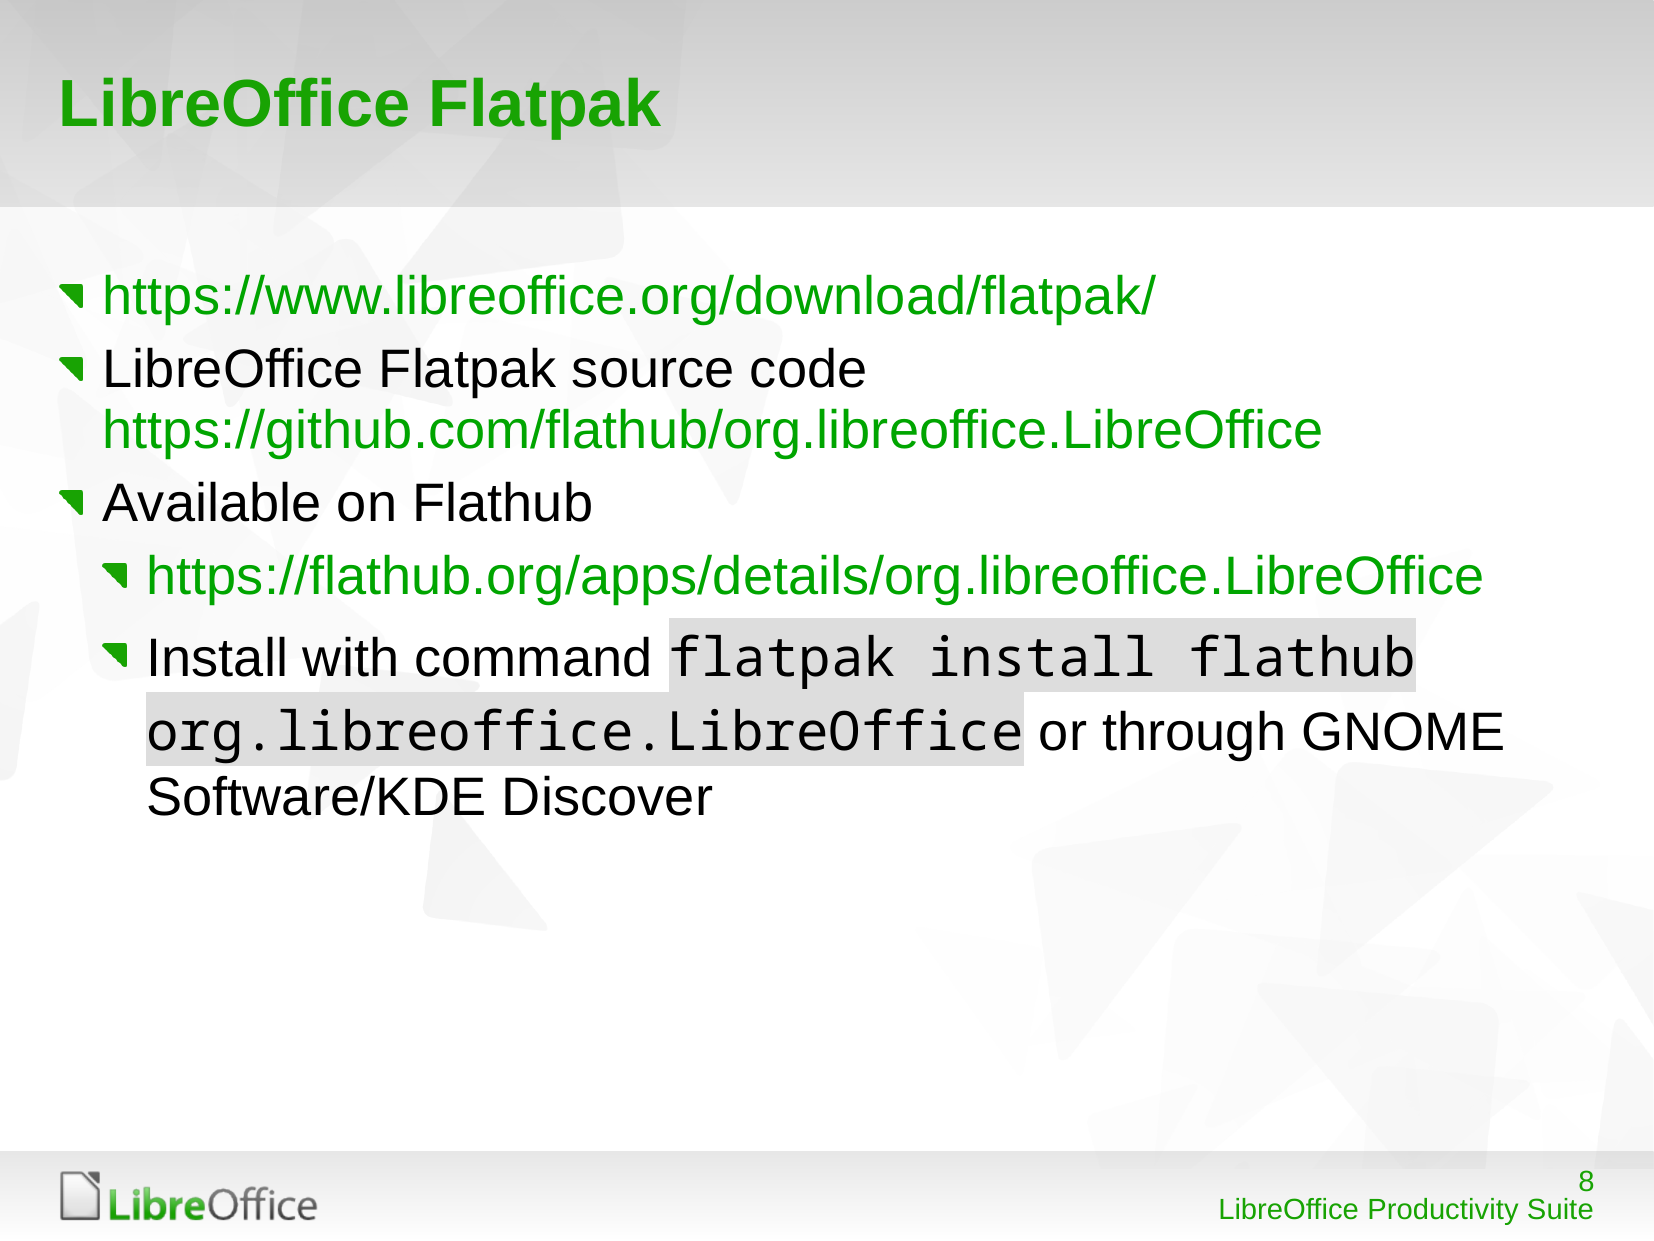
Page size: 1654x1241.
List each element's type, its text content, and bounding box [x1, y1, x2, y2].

picture [0, 0, 783, 931]
picture [41, 1152, 337, 1240]
title LibreOffice Flatpak [59, 29, 1595, 178]
picture [915, 548, 1654, 1169]
list https://www.libreoffice.org/download/flatpak/ LibreOffice Flatpak source code https://github.com/flathub/org.libreoffice.LibreOffice Available on Flathub https://flathub.org/apps/details/org.libreoffice.LibreOffice Install with command flatpak install flathub org.libreoffice.LibreOffice or through GNOME Software/KDE Discover [59, 265, 1595, 1114]
